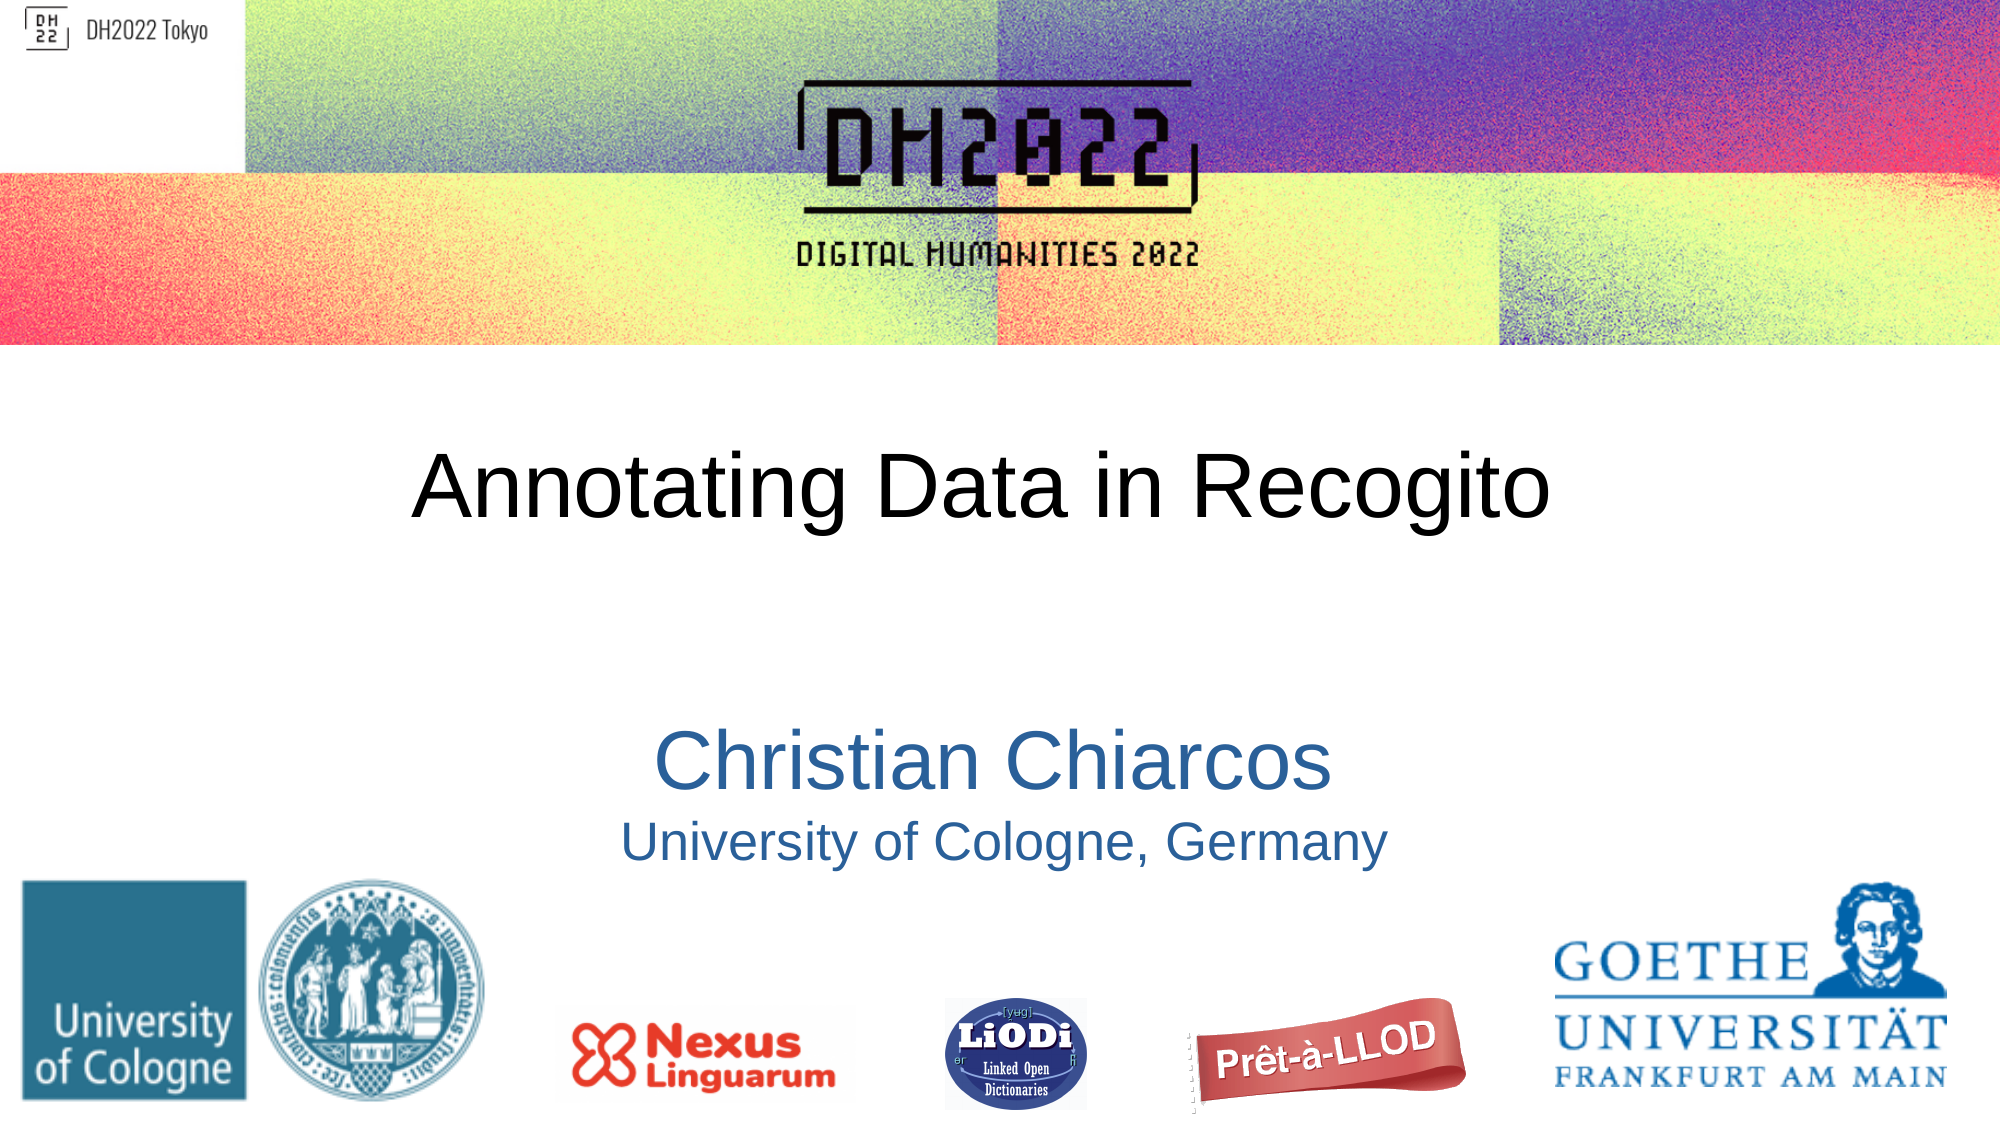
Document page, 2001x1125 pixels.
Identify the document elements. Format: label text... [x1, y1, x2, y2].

text_box Christian Chiarcos University of Cologne, Germany [555, 698, 1456, 879]
picture [945, 998, 1087, 1110]
picture [0, 0, 2000, 345]
picture [555, 1005, 856, 1103]
picture [1176, 989, 1486, 1121]
title Annotating Data in Recogito [345, 360, 1621, 602]
picture [1555, 881, 1947, 1087]
picture [15, 871, 495, 1110]
